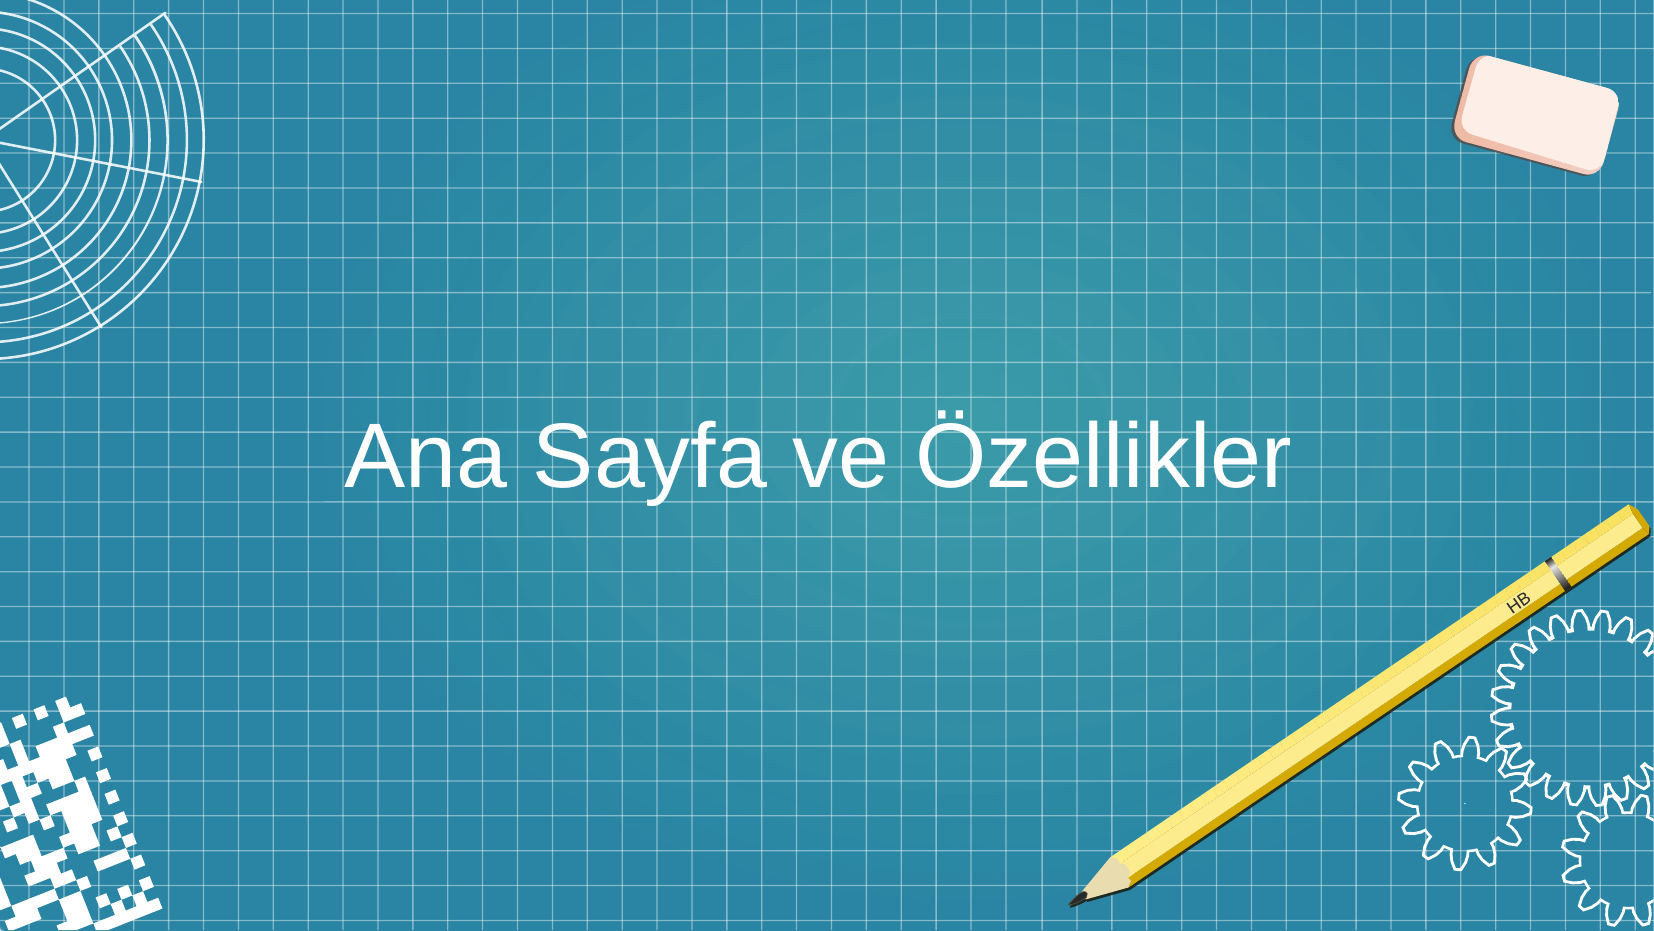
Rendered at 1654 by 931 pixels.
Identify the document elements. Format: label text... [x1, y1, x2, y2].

title Ana Sayfa ve Özellikler [75, 349, 1564, 563]
